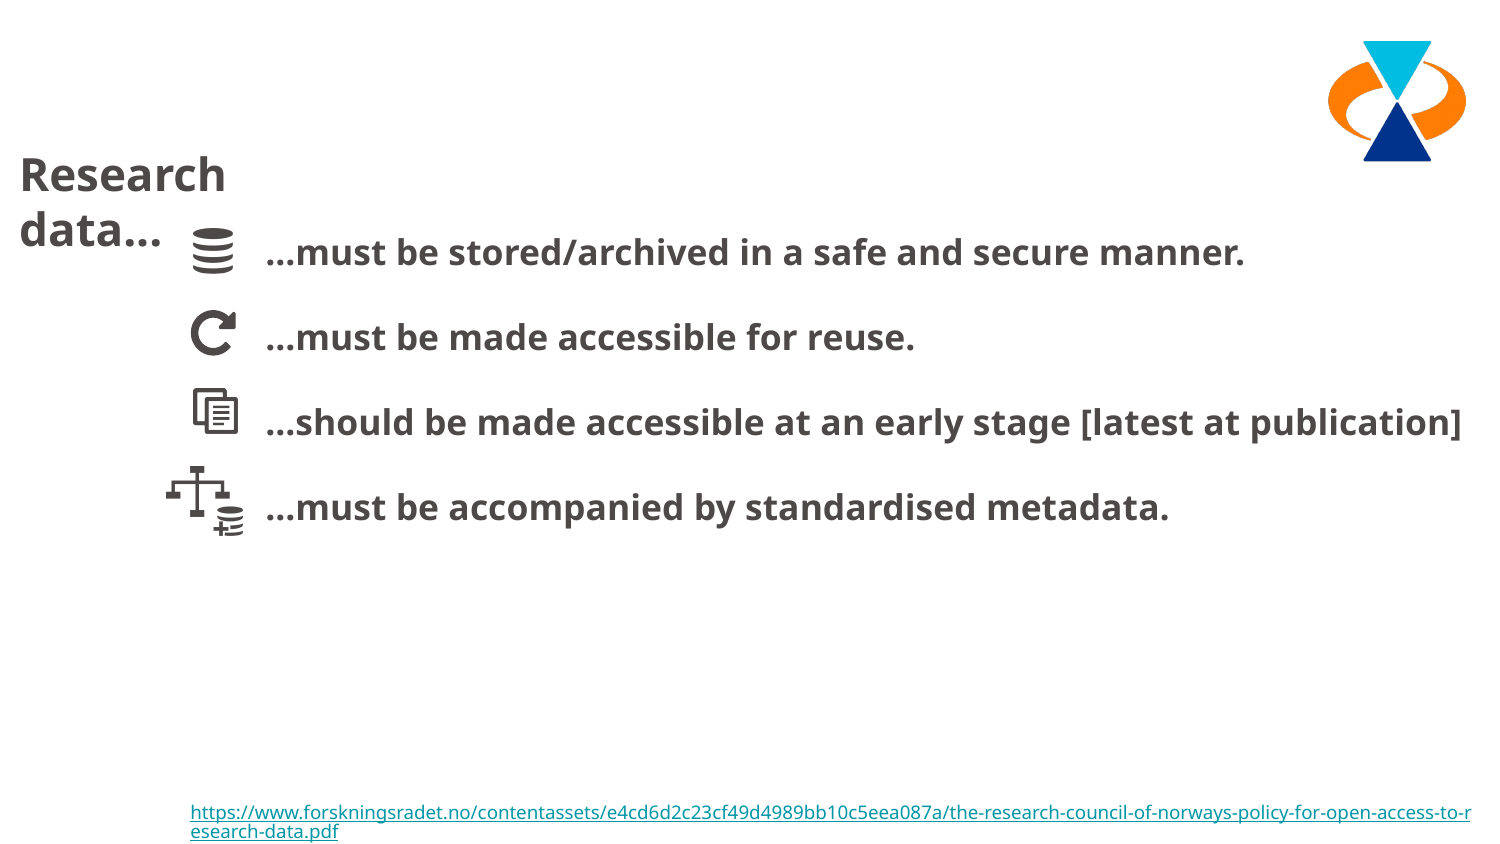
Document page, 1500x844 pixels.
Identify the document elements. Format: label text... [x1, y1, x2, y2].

picture [166, 466, 243, 536]
picture [1311, 15, 1483, 187]
text_box Research data... [8, 134, 378, 212]
text_box https://www.forskningsradet.no/contentassets/e4cd6d2c23cf49d4989bb10c5eea087a/the-research-council-of-norways-policy-for-open-access-to-research-data.pdf [179, 789, 1483, 835]
text_box ...must be stored/archived in a safe and secure manner. ...must be made accessible for reuse. ...should be made accessible at an early stage [latest at publication] ...must be accompanied by standardised metadata. [254, 219, 1500, 737]
text_box [190, 310, 236, 356]
picture [193, 388, 238, 434]
picture [193, 228, 233, 274]
